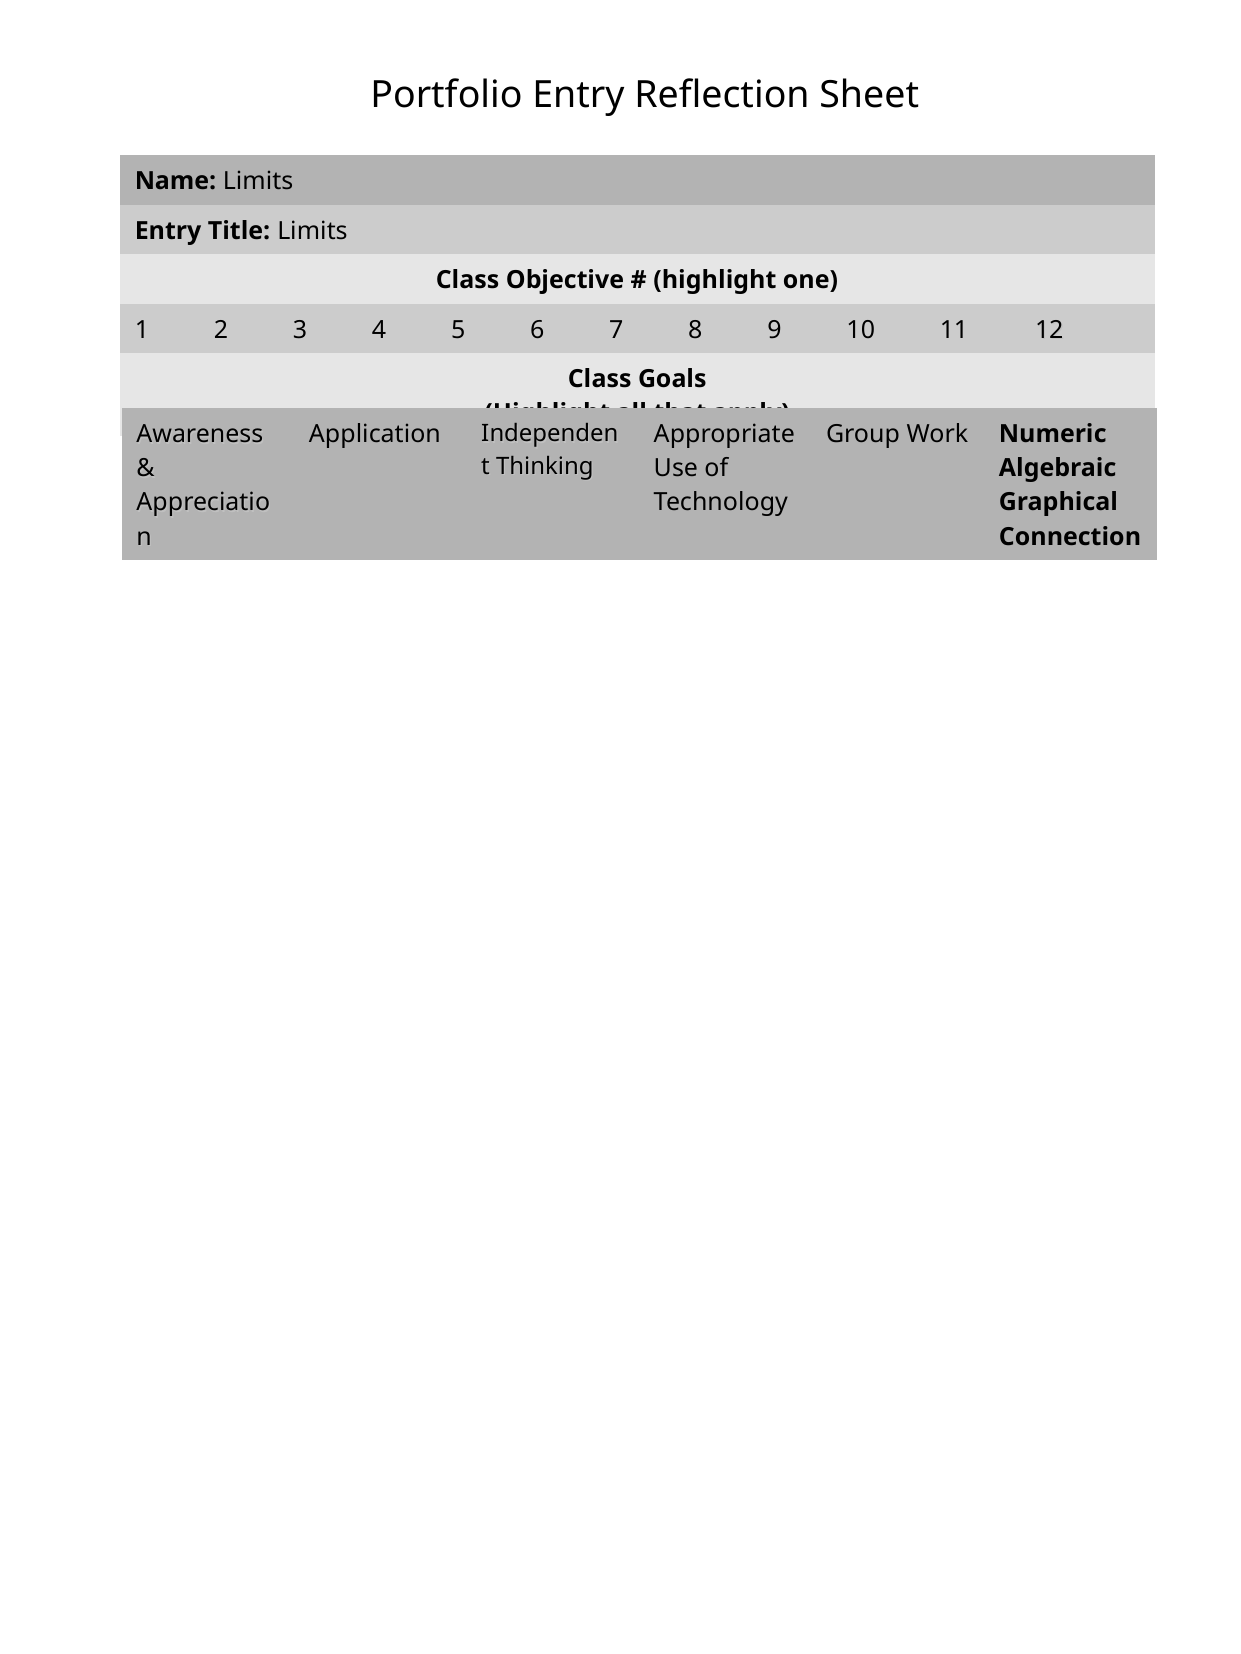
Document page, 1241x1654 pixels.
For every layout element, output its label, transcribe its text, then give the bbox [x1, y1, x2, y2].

table_cell Entry Title: Limits [120, 205, 1155, 254]
text_box Portfolio Entry Reflection Sheet [195, 60, 1096, 117]
table_header Group Work [811, 408, 984, 560]
table_header Awareness & Appreciation [122, 408, 294, 560]
table_header Application [294, 408, 467, 560]
table_cell Class Objective # (highlight one) [120, 254, 1155, 304]
table_header Appropriate Use of Technology [639, 408, 811, 560]
table_header Name: Limits [120, 155, 1155, 205]
table_cell 1 2 3 4 5 6 7 8 9 10 11 12 [120, 304, 1155, 353]
table_cell Class Goals (Highlight all that apply) [120, 353, 1155, 436]
table_header Independent Thinking [467, 408, 639, 560]
table_header Numeric Algebraic Graphical Connection [984, 408, 1157, 560]
